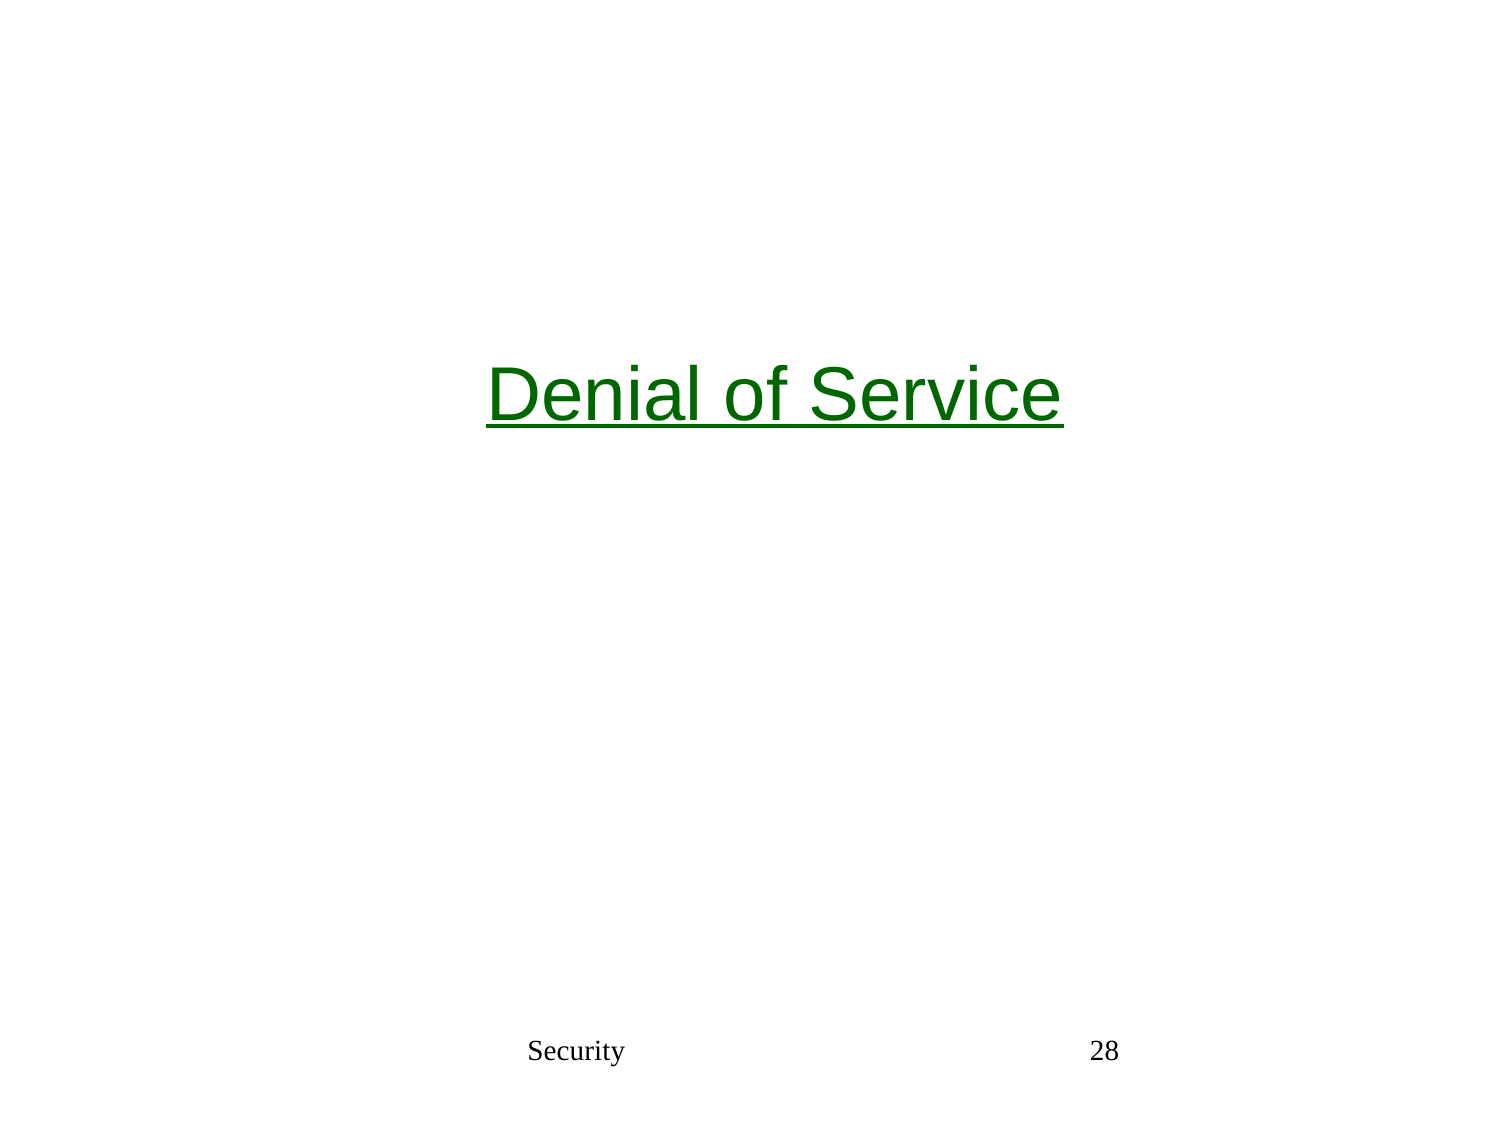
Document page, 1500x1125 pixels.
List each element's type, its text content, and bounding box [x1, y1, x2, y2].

slide_number <number> [1074, 1024, 1425, 1100]
title Denial of Service [150, 299, 1401, 488]
footer Security [512, 1024, 988, 1100]
